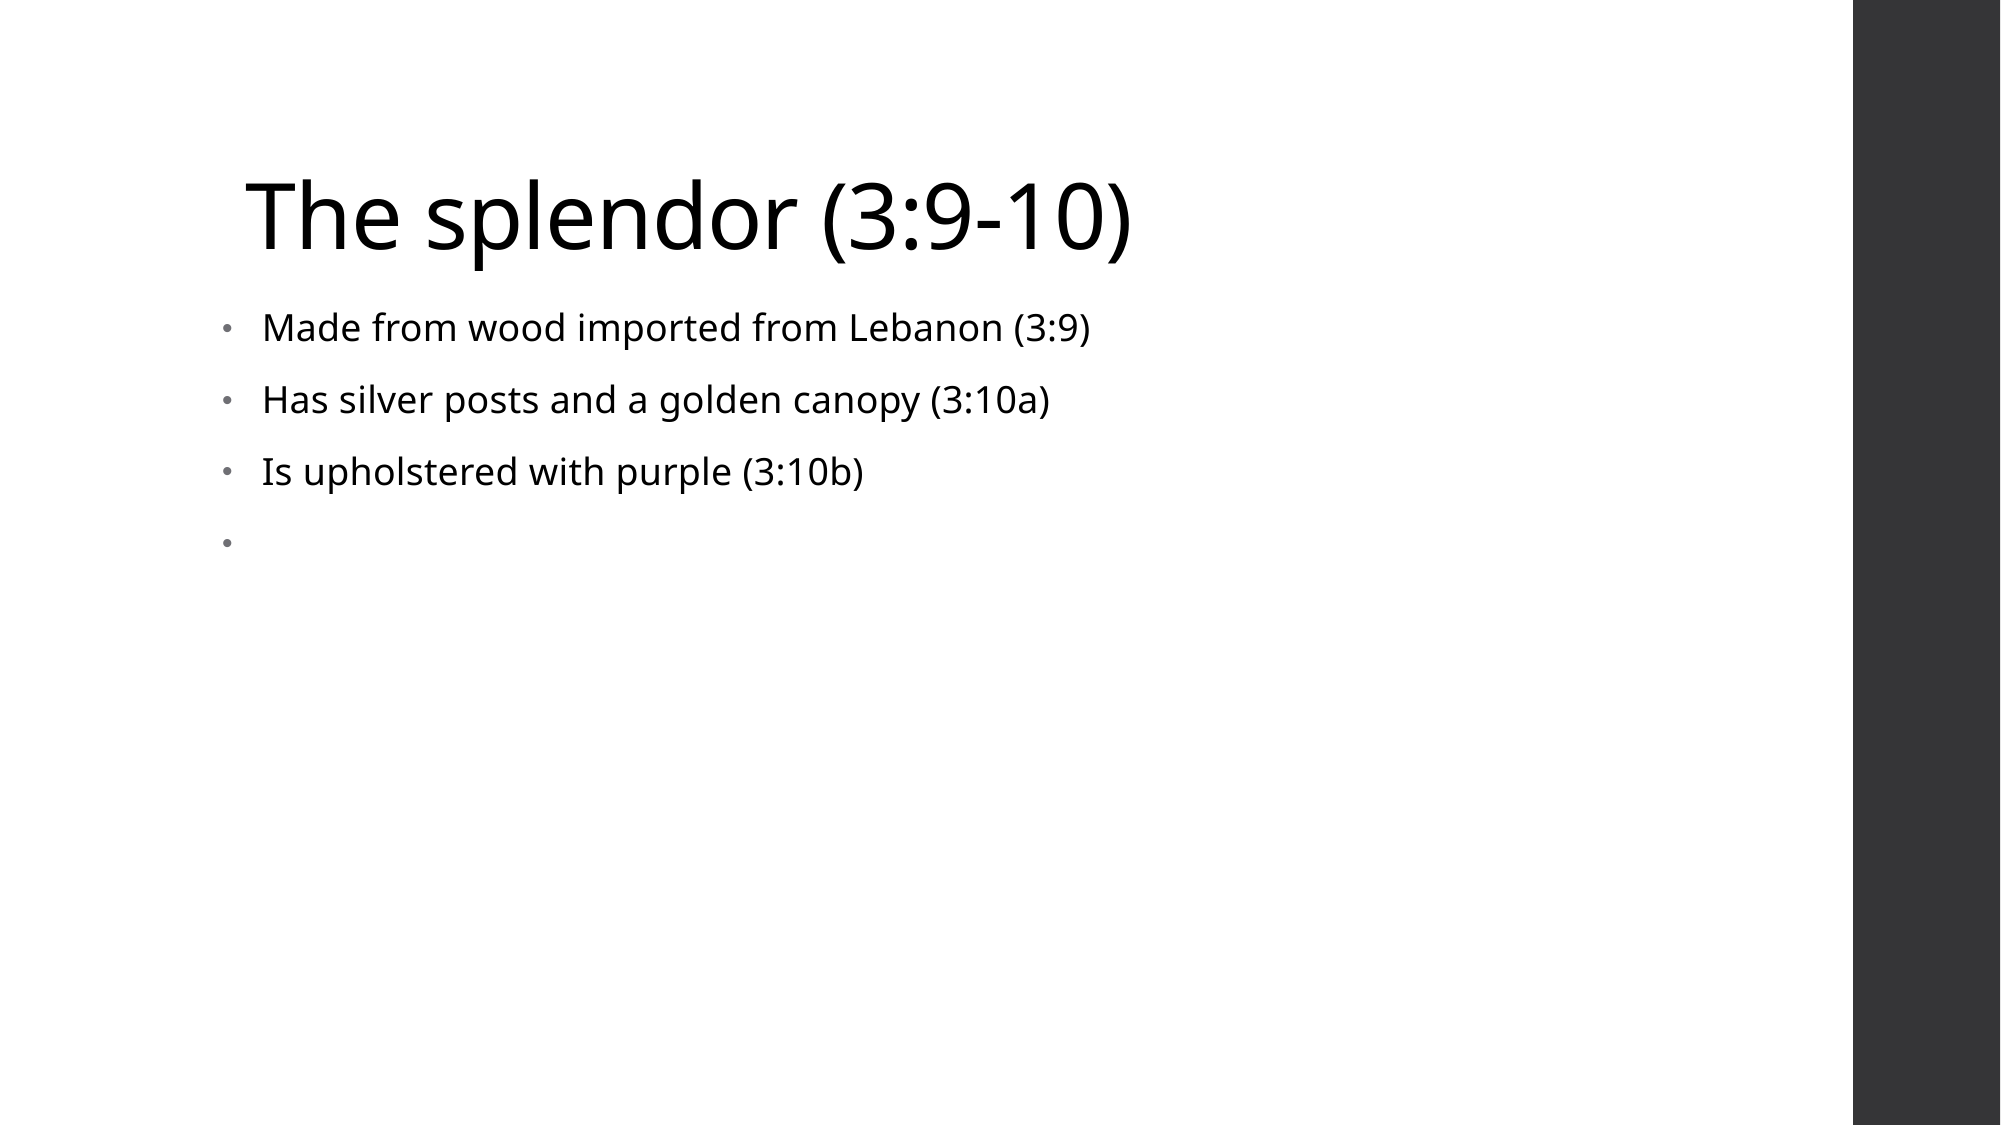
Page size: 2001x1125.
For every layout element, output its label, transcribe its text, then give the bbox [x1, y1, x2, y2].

list Made from wood imported from Lebanon (3:9) Has silver posts and a golden canopy (3:10a) Is upholstered with purple (3:10b) [206, 299, 1617, 1014]
title The splendor (3:9-10) [206, 60, 1797, 278]
